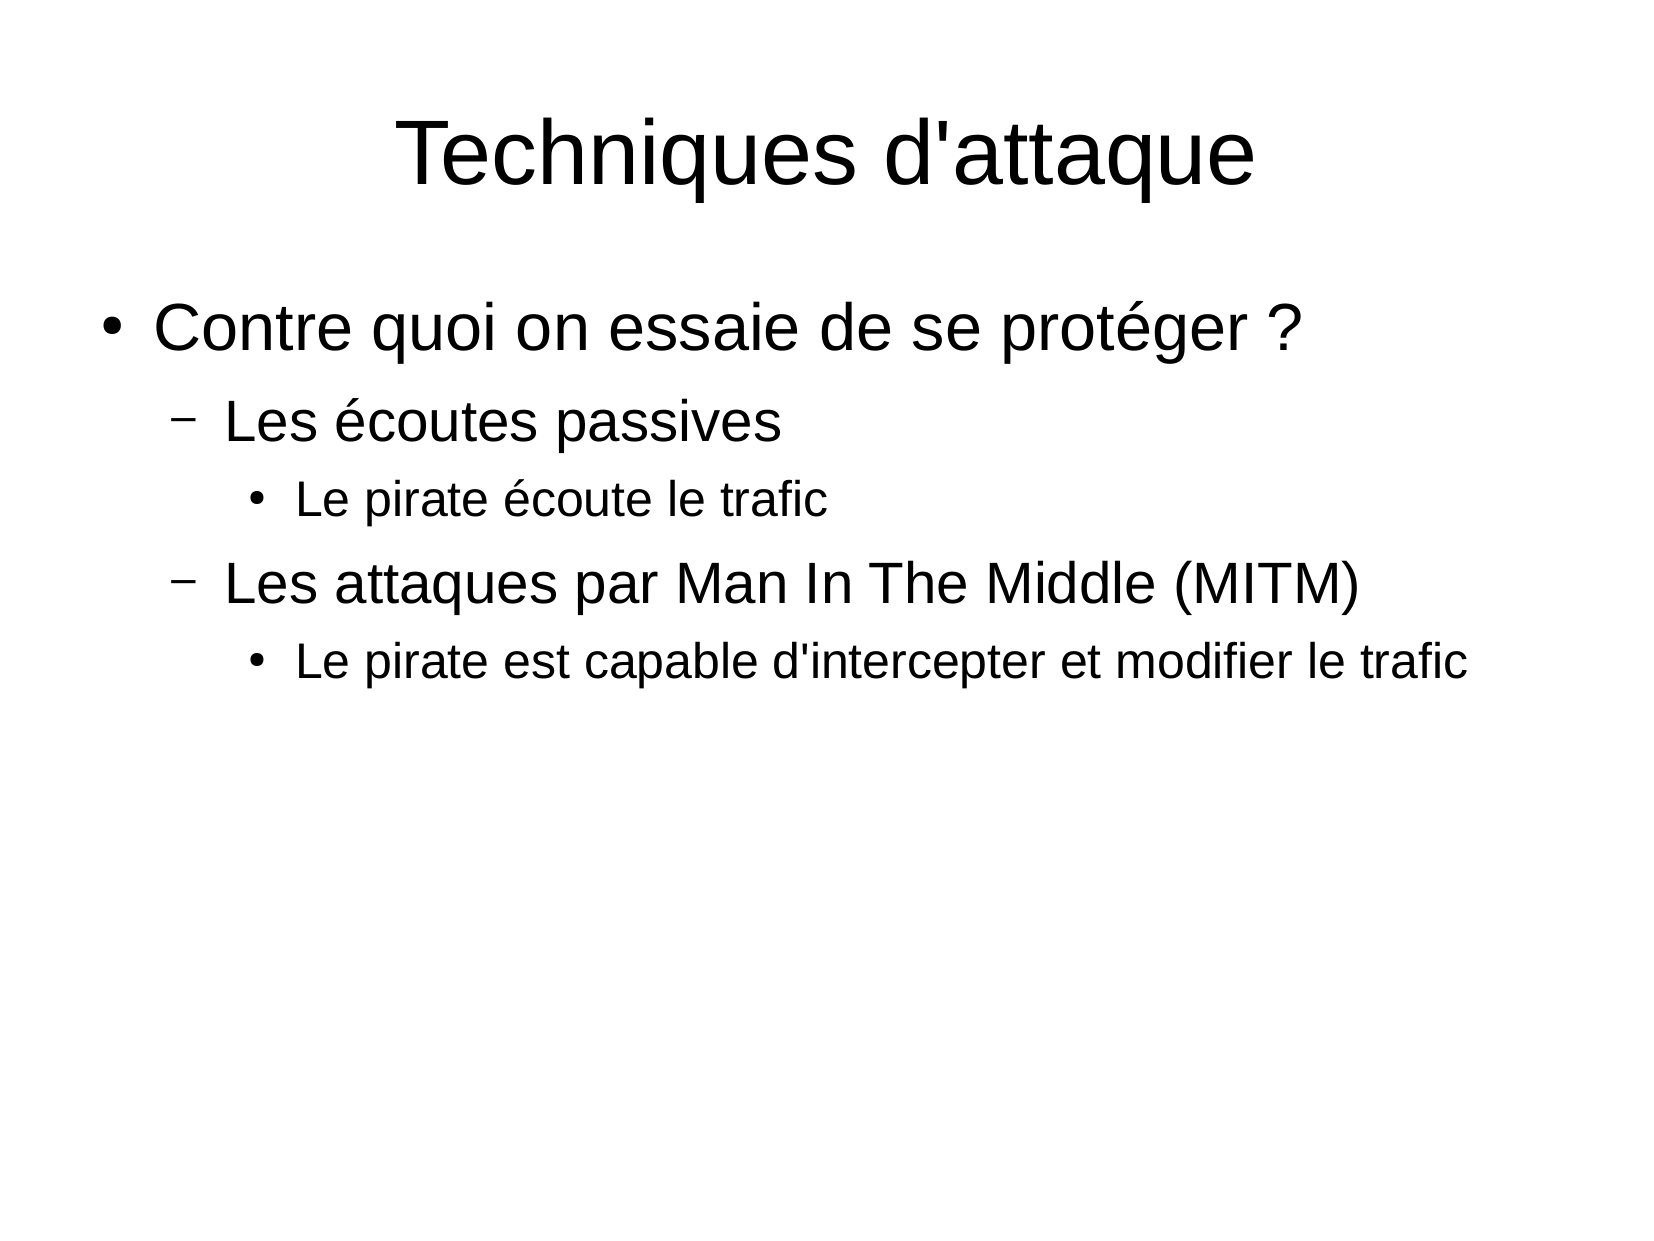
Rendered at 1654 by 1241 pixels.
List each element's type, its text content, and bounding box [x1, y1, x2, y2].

title Techniques d'attaque [82, 49, 1571, 257]
list Contre quoi on essaie de se protéger ? Les écoutes passives Le pirate écoute le trafic Les attaques par Man In The Middle (MITM) Le pirate est capable d'intercepter et modifier le trafic [82, 290, 1571, 1010]
